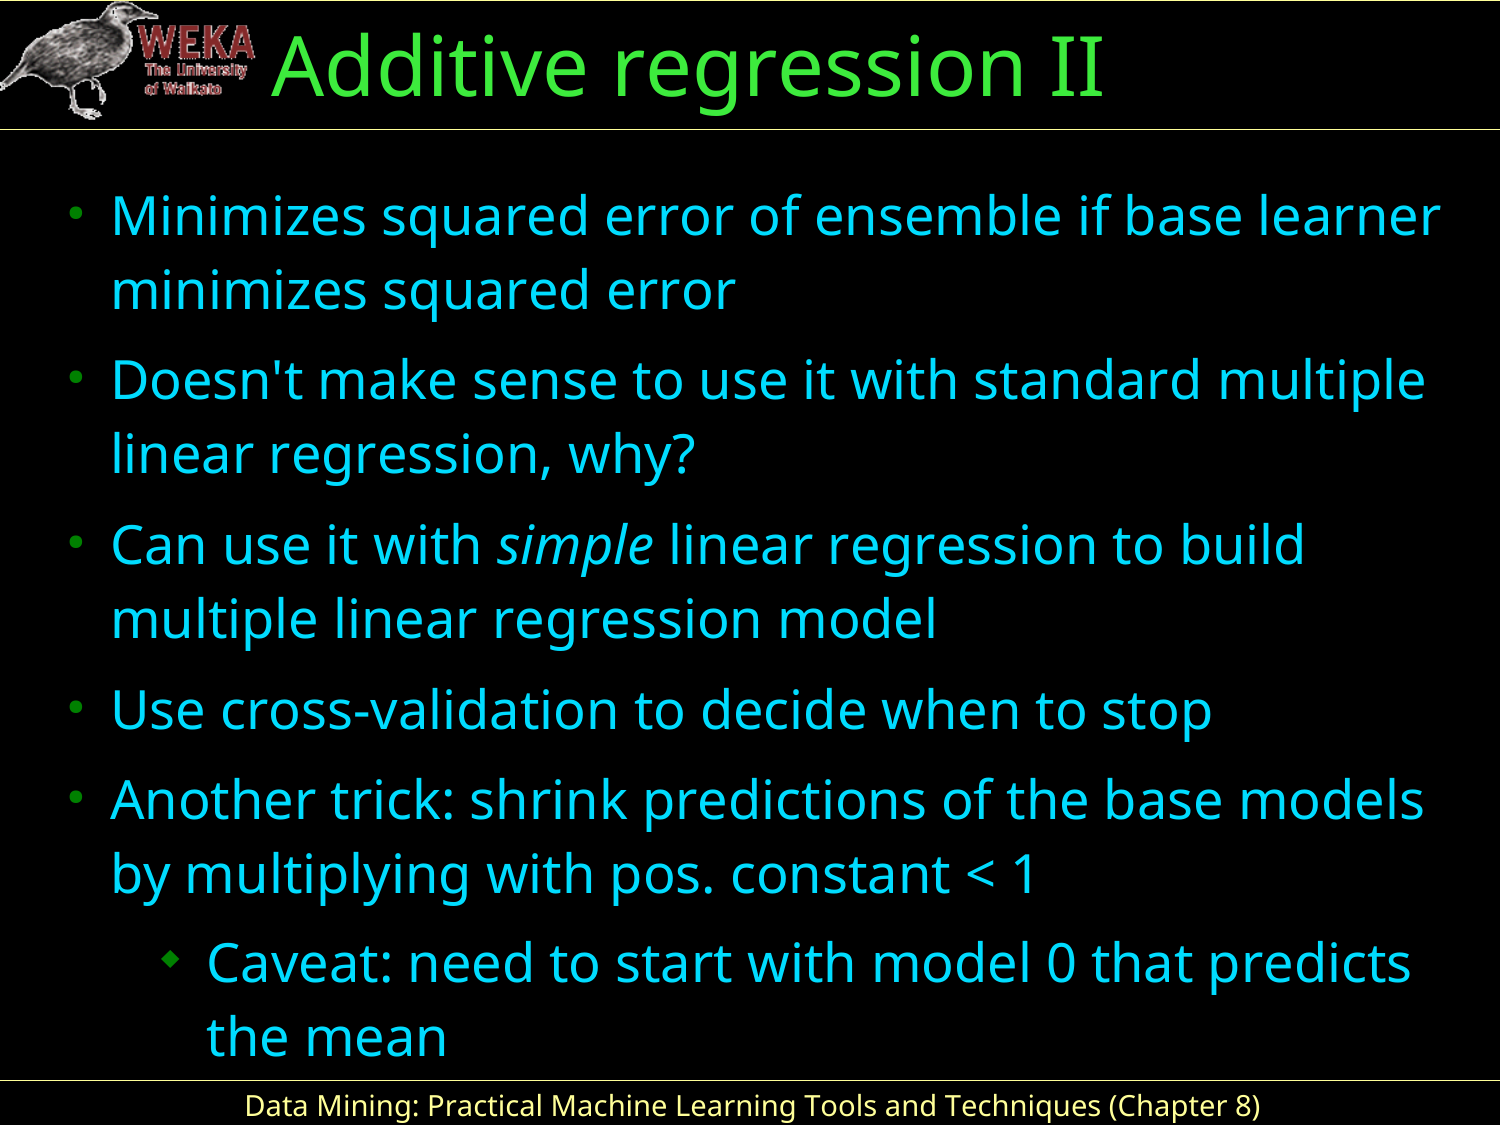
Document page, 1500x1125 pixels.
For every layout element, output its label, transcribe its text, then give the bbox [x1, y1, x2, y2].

picture [0, 1, 263, 129]
title Additive regression II [263, 0, 1500, 159]
list Minimizes squared error of ensemble if base learner minimizes squared error Doesn't make sense to use it with standard multiple linear regression, why? Can use it with simple linear regression to build multiple linear regression model Use cross-validation to decide when to stop Another trick: shrink predictions of the base models by multiplying with pos. constant < 1 Caveat: need to start with model 0 that predicts the mean [67, 177, 1477, 1093]
